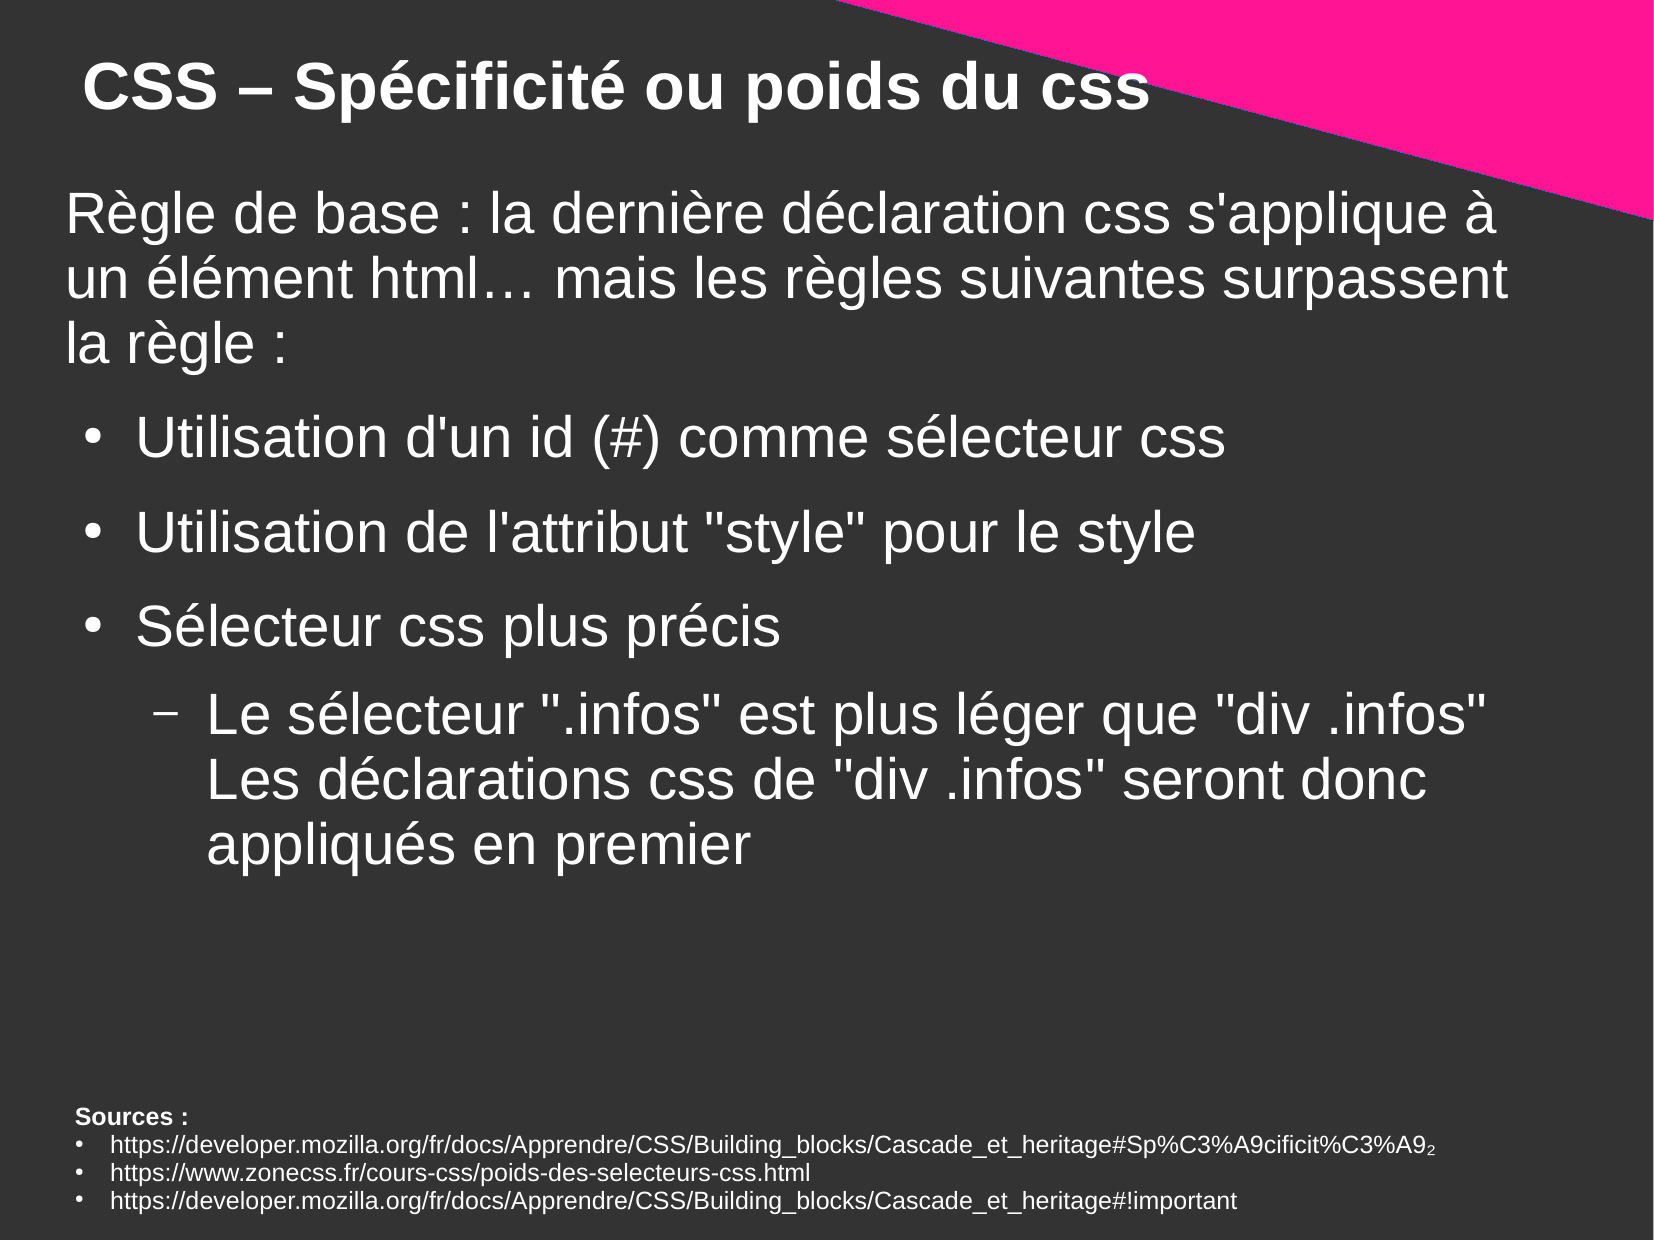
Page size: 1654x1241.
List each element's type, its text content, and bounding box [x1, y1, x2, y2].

title CSS – Spécificité ou poids du css [82, 49, 1571, 162]
text_box [836, 0, 1654, 221]
list Règle de base : la dernière déclaration css s'applique à un élément html… mais les règles suivantes surpassent la règle : Utilisation d'un id (#) comme sélecteur css Utilisation de l'attribut "style" pour le style Sélecteur css plus précis Le sélecteur ".infos" est plus léger que "div .infos" Les déclarations css de "div .infos" seront donc appliqués en premier [64, 180, 1546, 969]
text_box Sources : https://developer.mozilla.org/fr/docs/Apprendre/CSS/Building_blocks/Cascade_et_heritage#Sp%C3%A9cificit%C3%A9₂ https://www.zonecss.fr/cours-css/poids-des-selecteurs-css.html https://developer.mozilla.org/fr/docs/Apprendre/CSS/Building_blocks/Cascade_et_heritage#!important [60, 1095, 1546, 1241]
